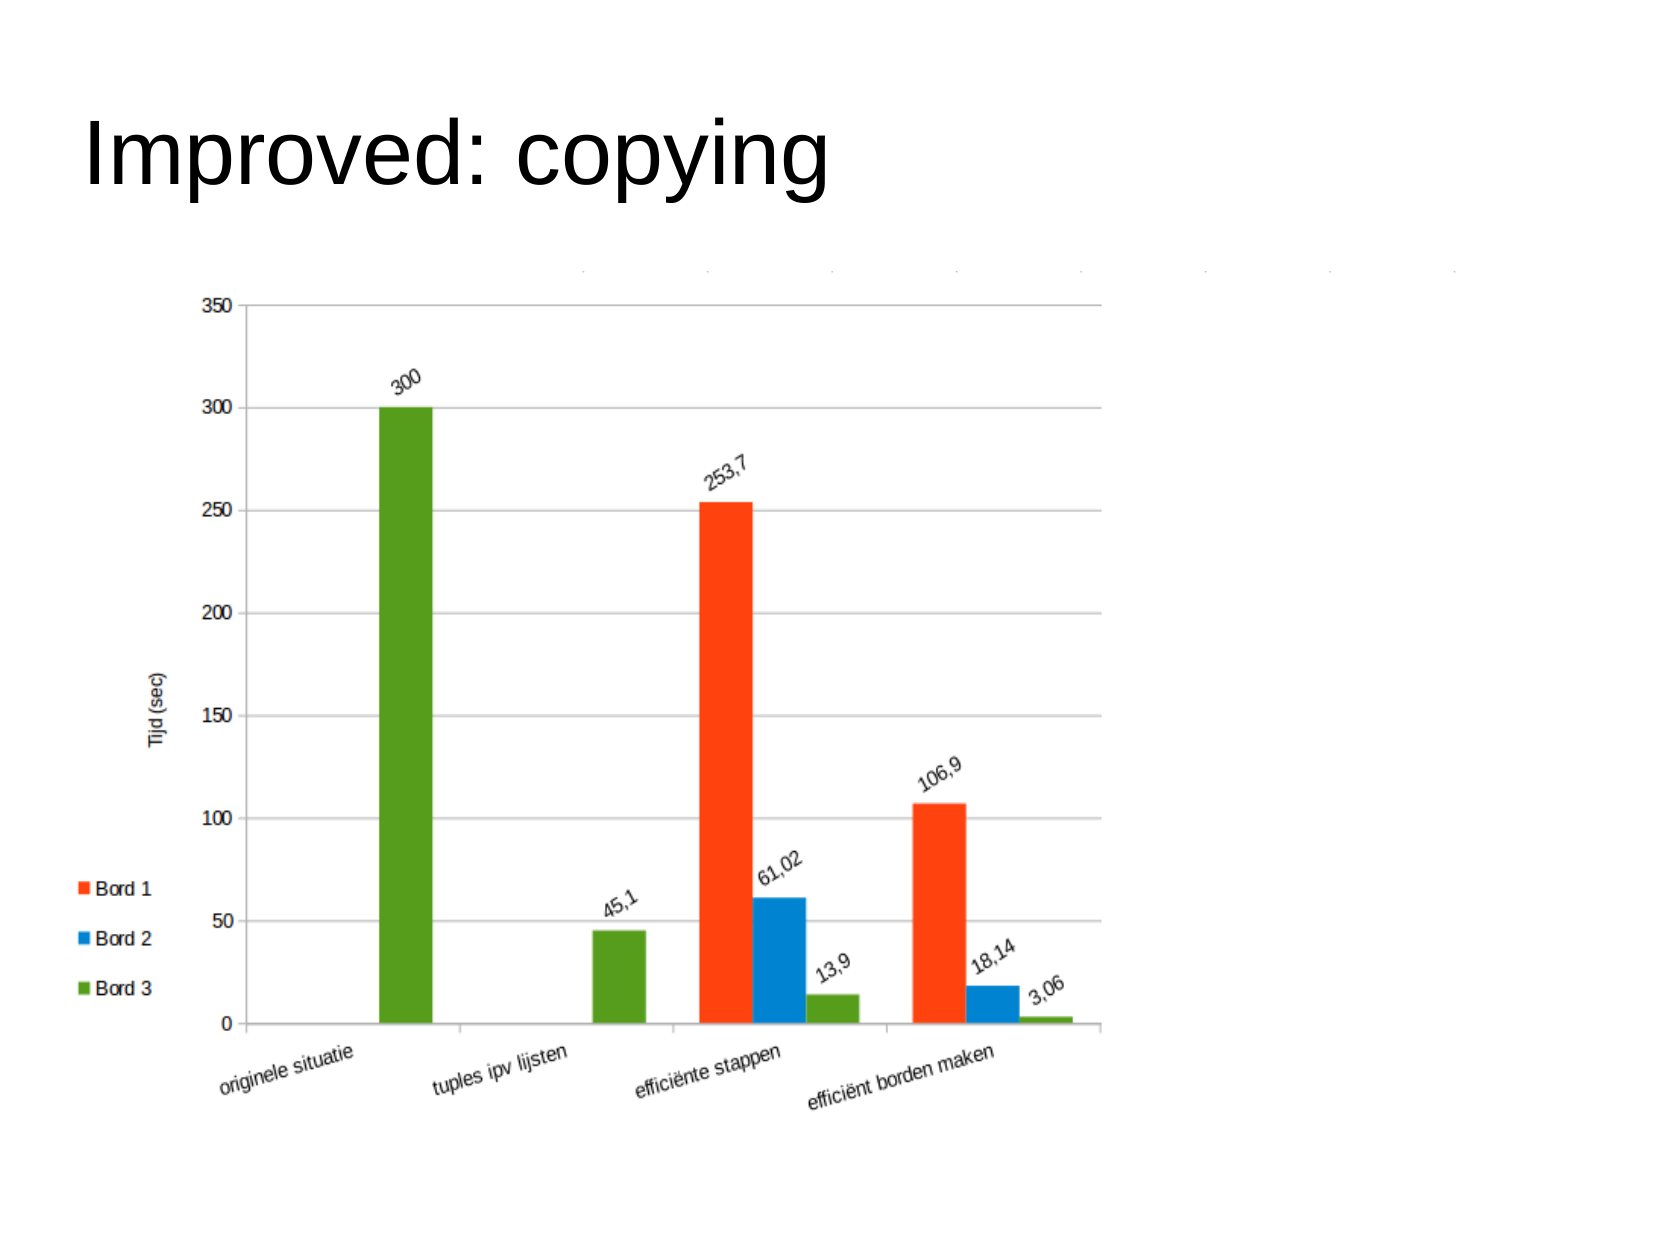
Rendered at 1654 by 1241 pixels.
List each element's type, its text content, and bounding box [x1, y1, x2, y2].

title Improved: copying [82, 49, 1571, 257]
picture [47, 271, 1536, 1182]
